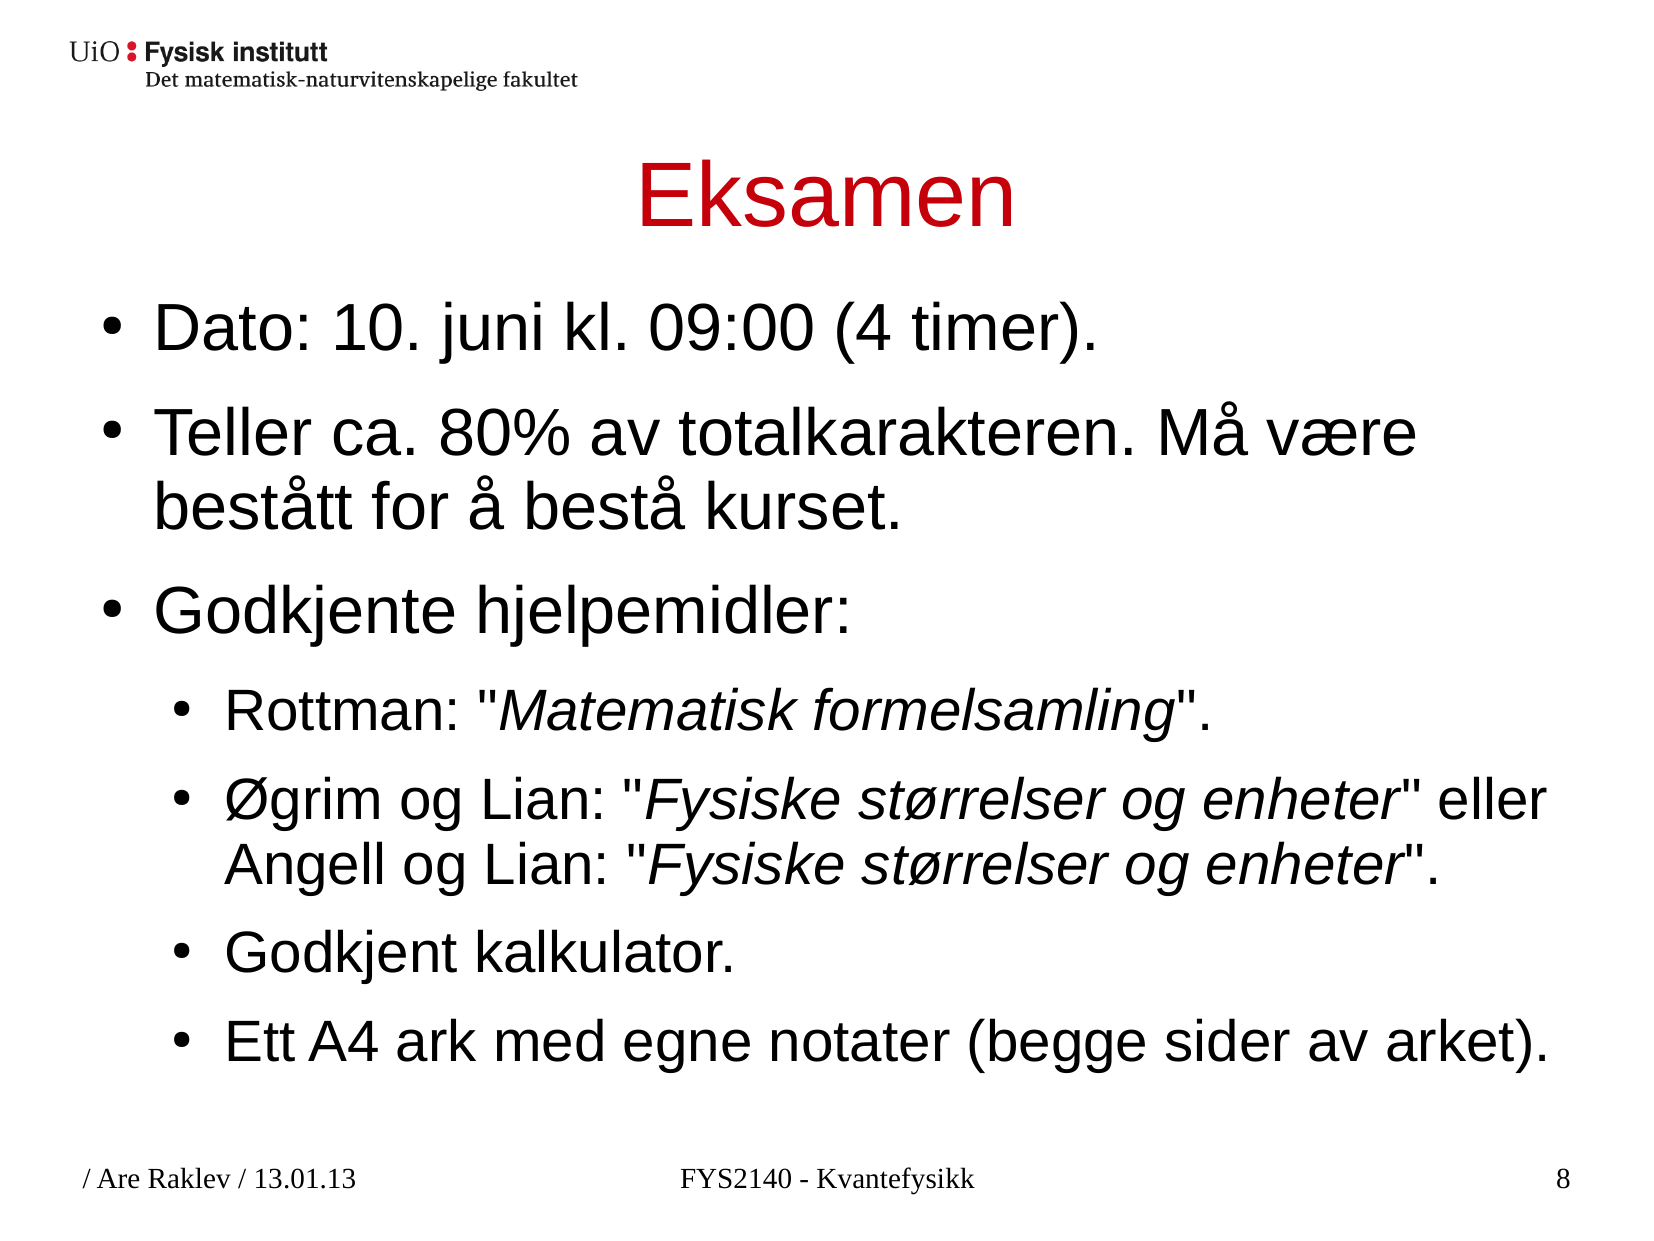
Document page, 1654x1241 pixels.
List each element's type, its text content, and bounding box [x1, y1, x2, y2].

title Eksamen [82, 90, 1571, 290]
list Dato: 10. juni kl. 09:00 (4 timer). Teller ca. 80% av totalkarakteren. Må være bestått for å bestå kurset. Godkjente hjelpemidler: Rottman: "Matematisk formelsamling". Øgrim og Lian: "Fysiske størrelser og enheter" eller Angell og Lian: "Fysiske størrelser og enheter". Godkjent kalkulator. Ett A4 ark med egne notater (begge sider av arket). [82, 290, 1571, 1094]
picture [68, 37, 581, 93]
